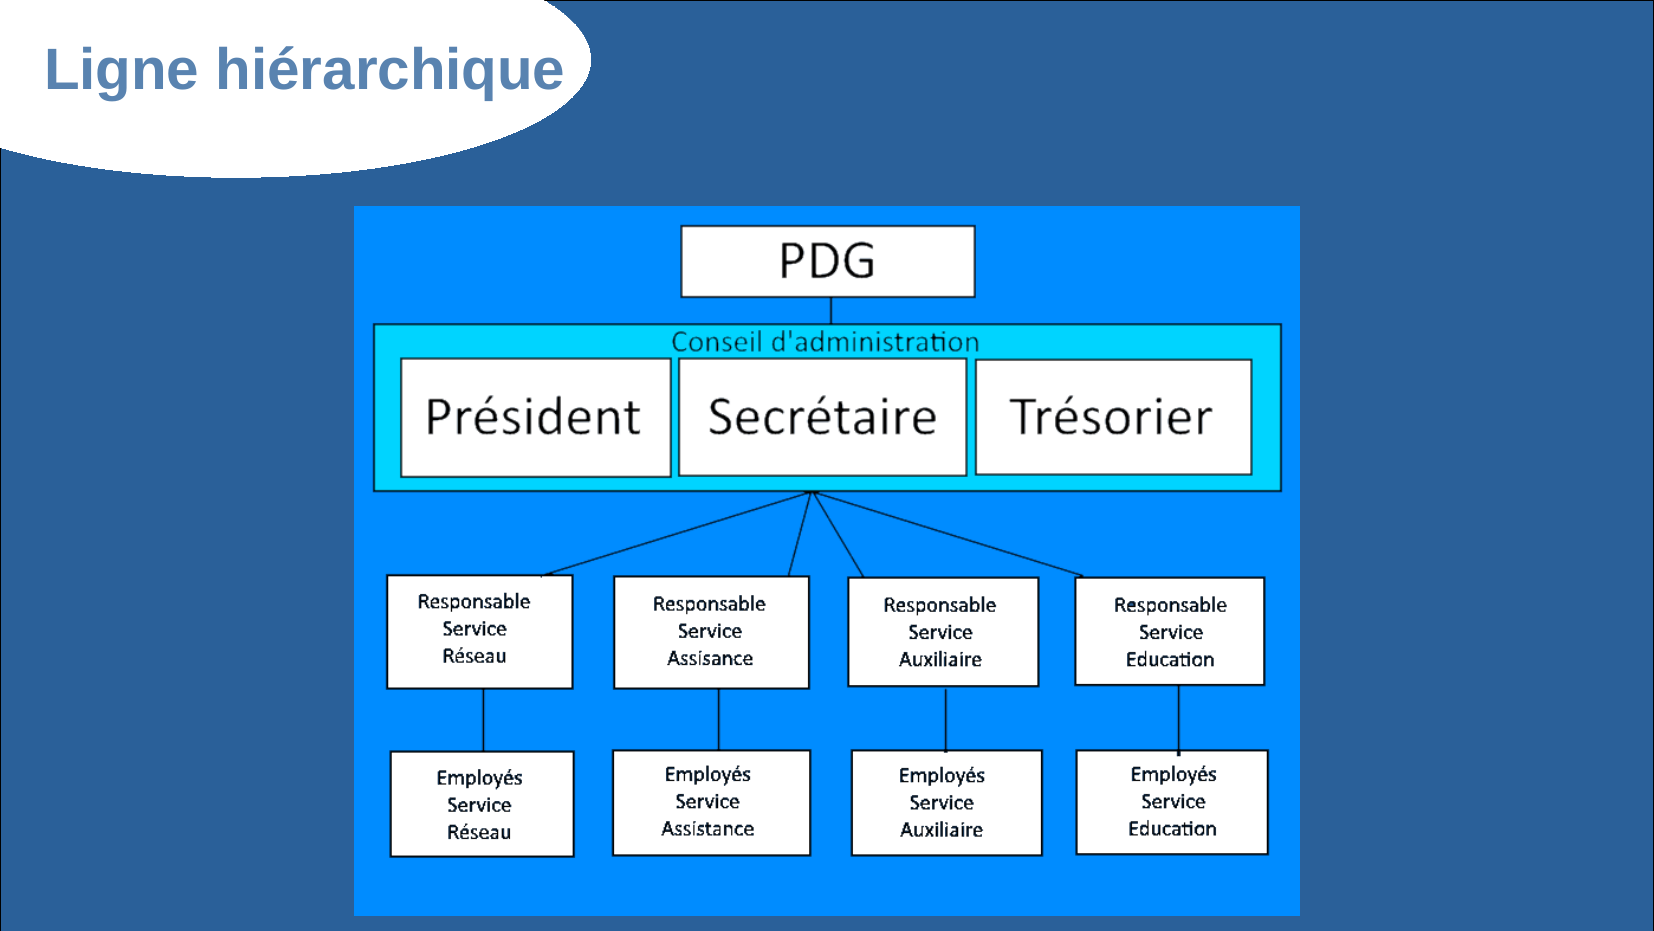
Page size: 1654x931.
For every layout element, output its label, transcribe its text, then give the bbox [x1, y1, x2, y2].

text_box [0, 0, 1654, 931]
text_box Ligne hiérarchique [29, 29, 650, 110]
picture [354, 206, 1300, 916]
